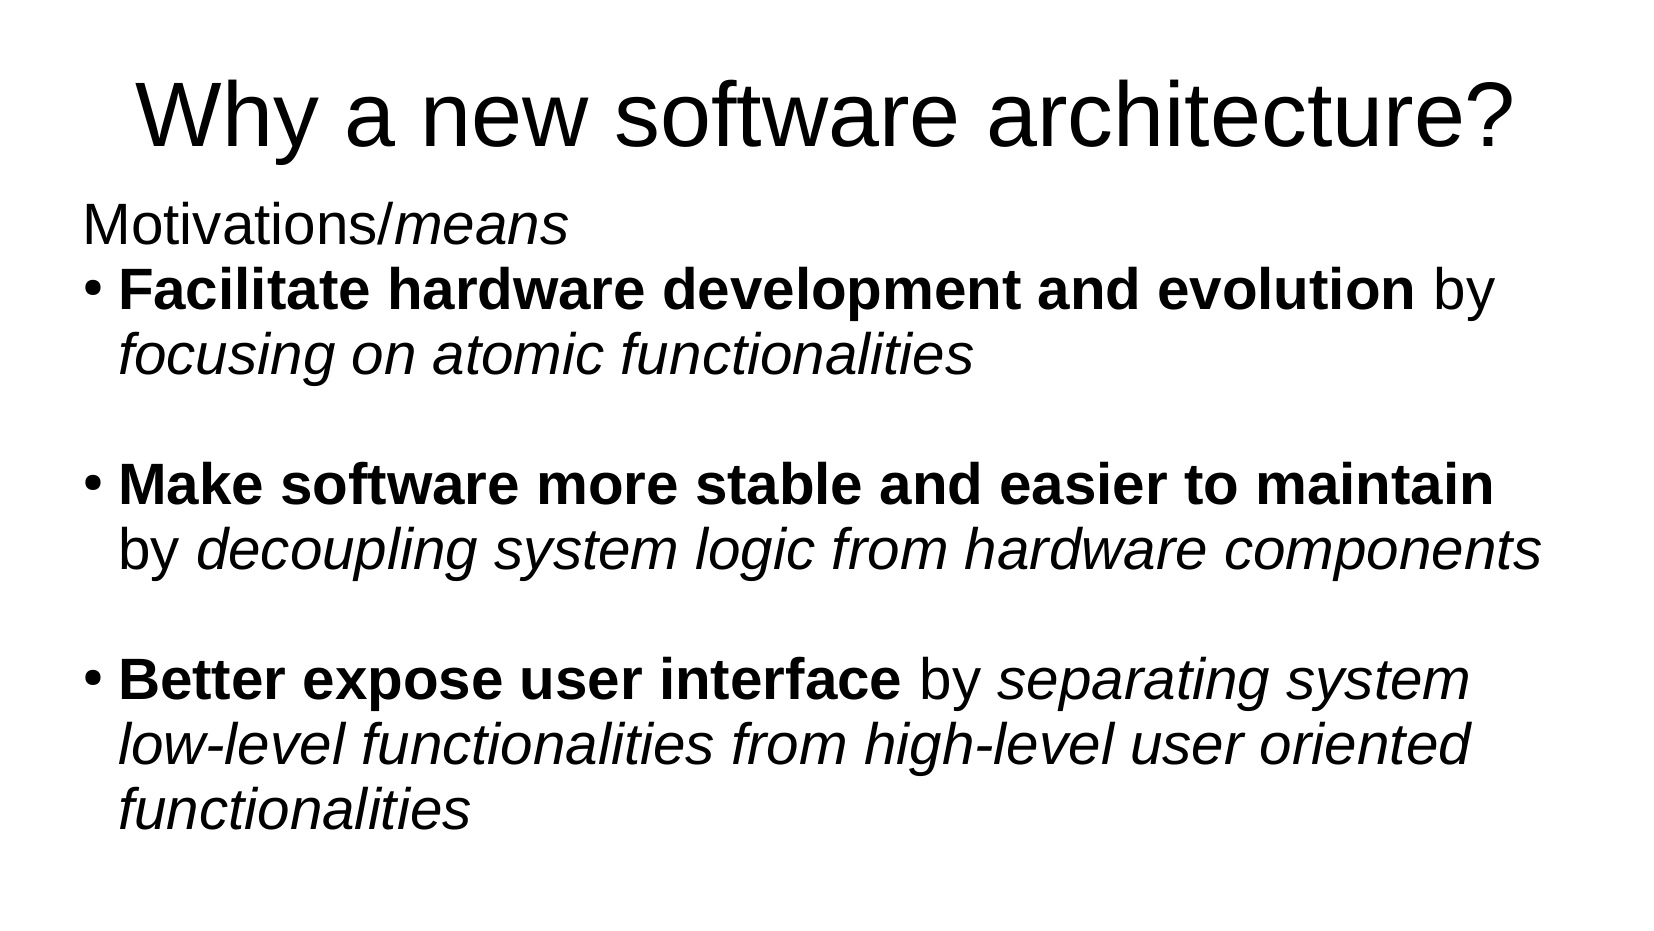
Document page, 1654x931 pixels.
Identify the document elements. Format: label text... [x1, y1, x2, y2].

title Why a new software architecture? [82, 37, 1571, 191]
subtitle Motivations/means Facilitate hardware development and evolution by focusing on atomic functionalities Make software more stable and easier to maintain by decoupling system logic from hardware components Better expose user interface by separating system low-level functionalities from high-level user oriented functionalities [82, 191, 1571, 843]
